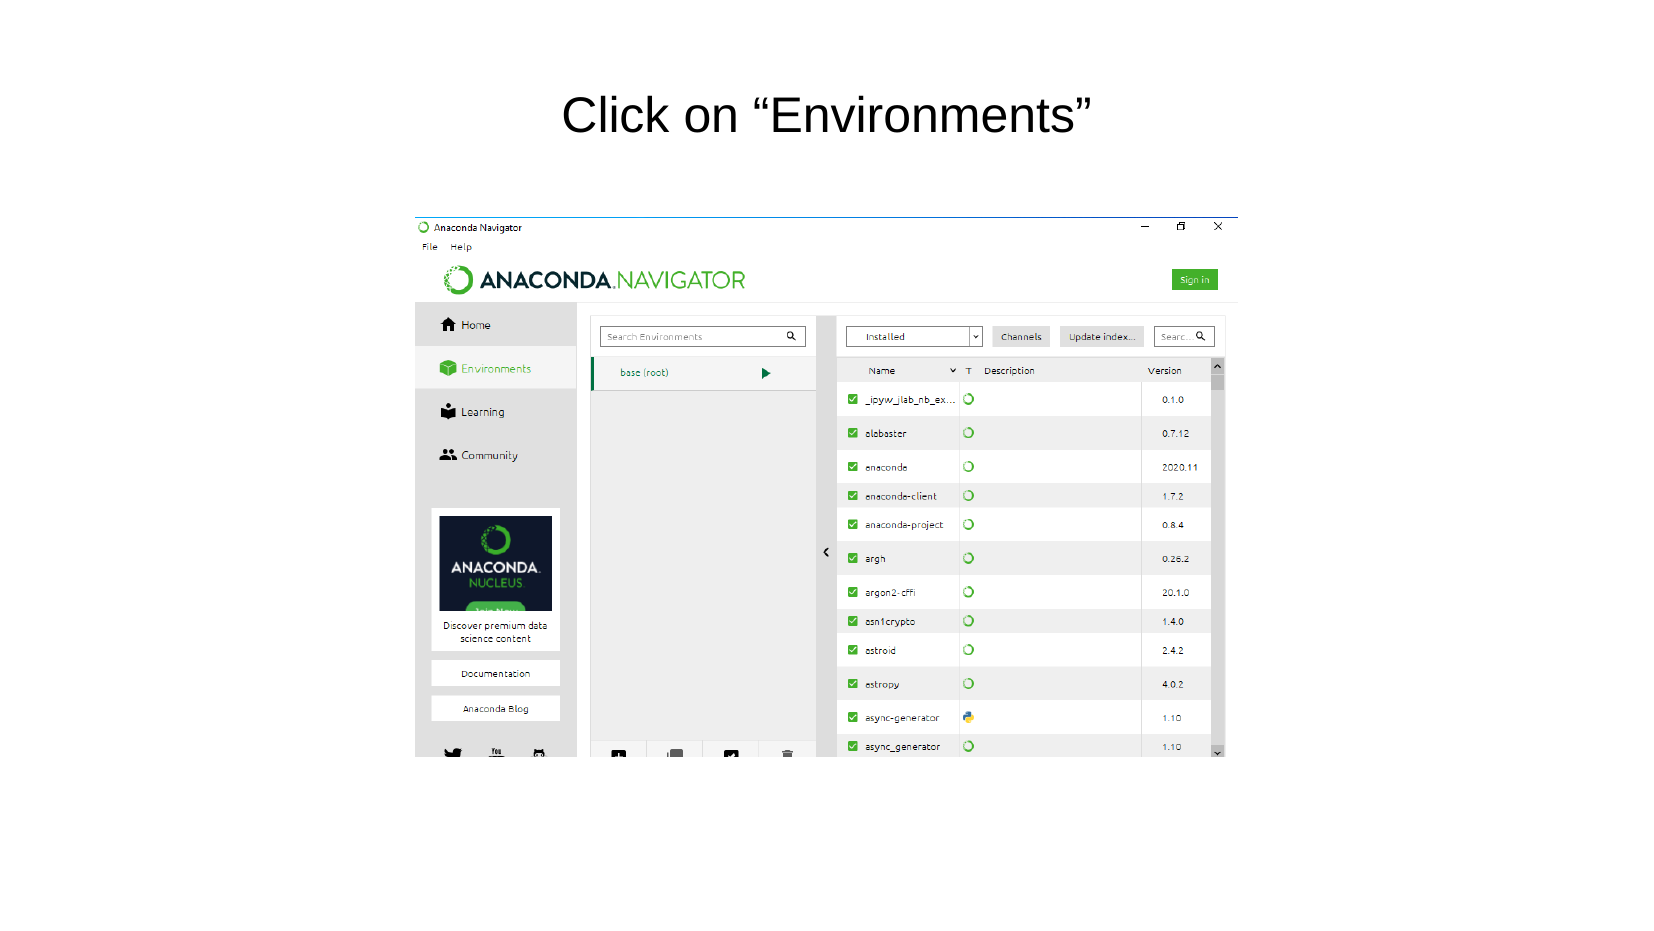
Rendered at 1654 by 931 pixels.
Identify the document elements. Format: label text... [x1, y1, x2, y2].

title Click on “Environments” [82, 37, 1571, 193]
picture [415, 217, 1238, 758]
